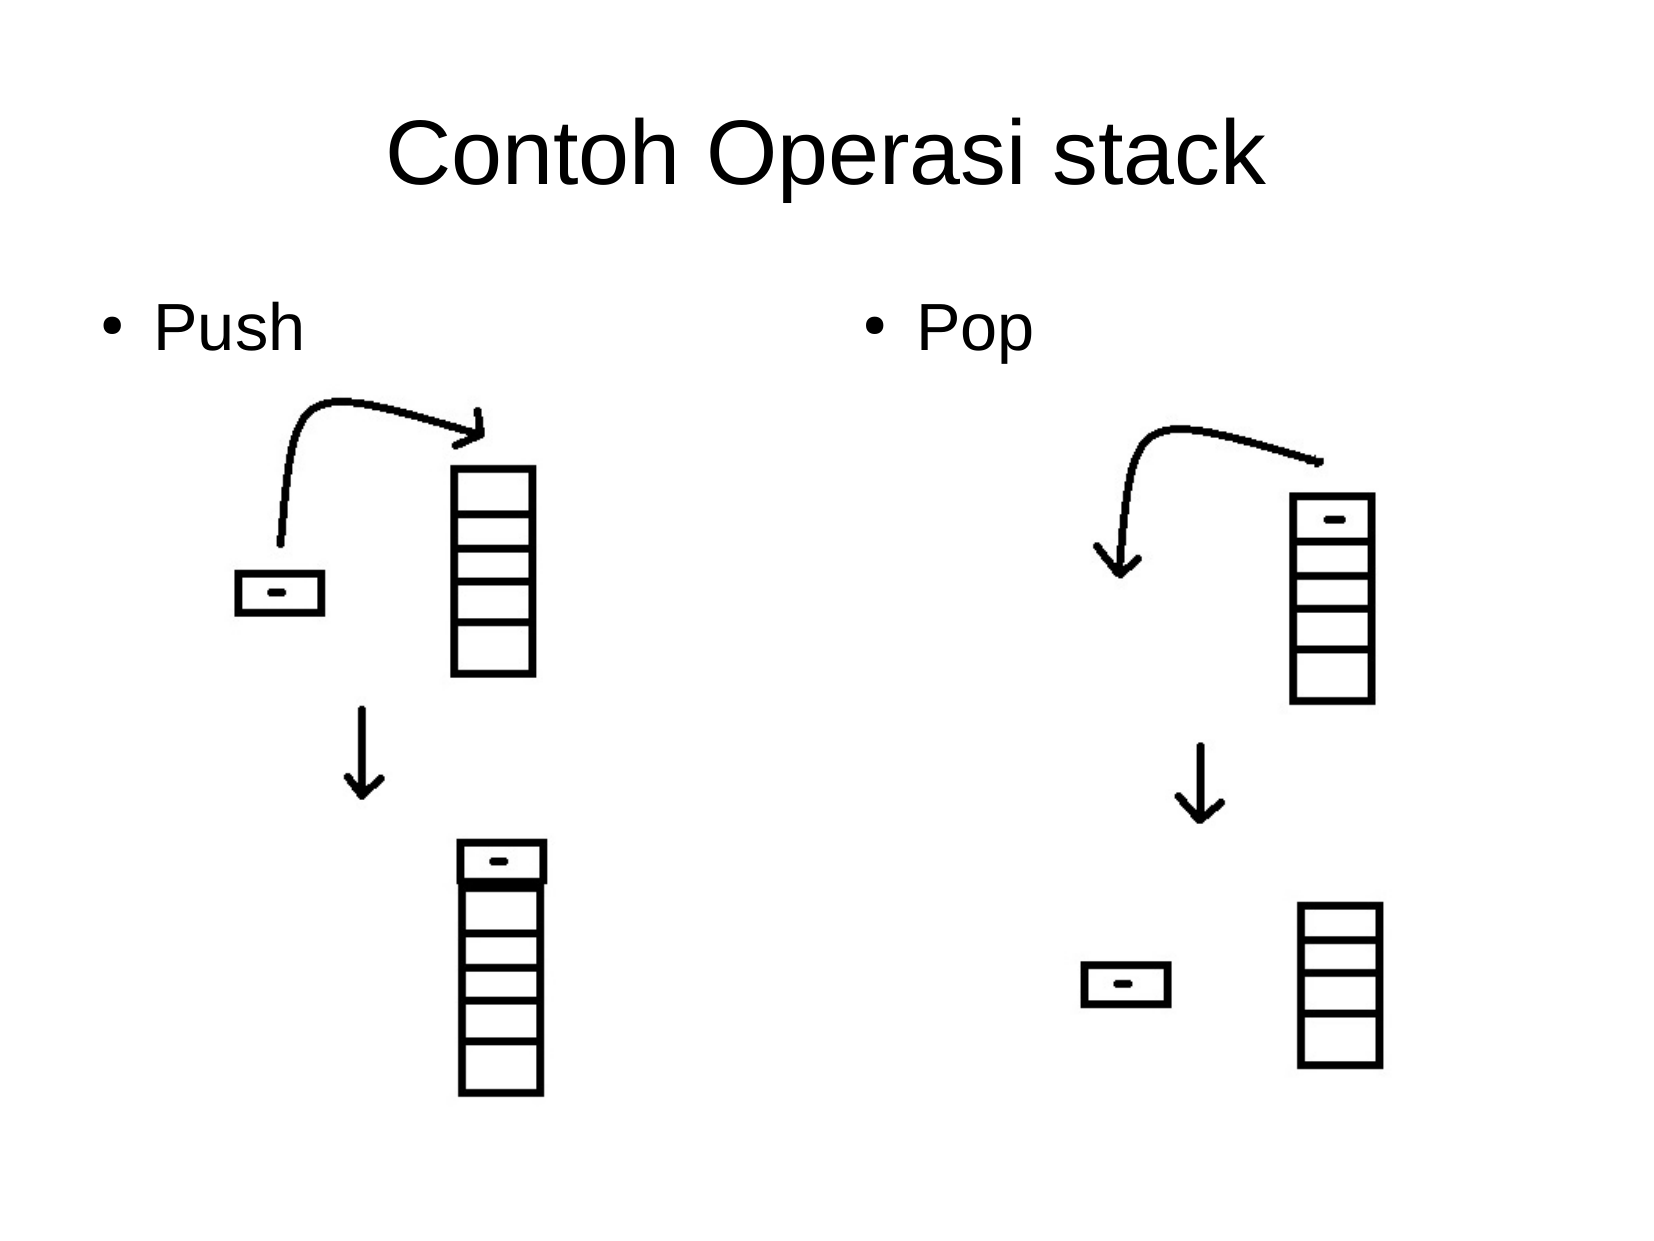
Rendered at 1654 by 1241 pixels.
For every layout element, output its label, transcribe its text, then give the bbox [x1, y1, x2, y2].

list Pop [845, 290, 1572, 1010]
list Push [82, 290, 809, 1010]
picture [1015, 402, 1426, 1111]
picture [180, 384, 596, 1156]
title Contoh Operasi stack [82, 49, 1571, 257]
